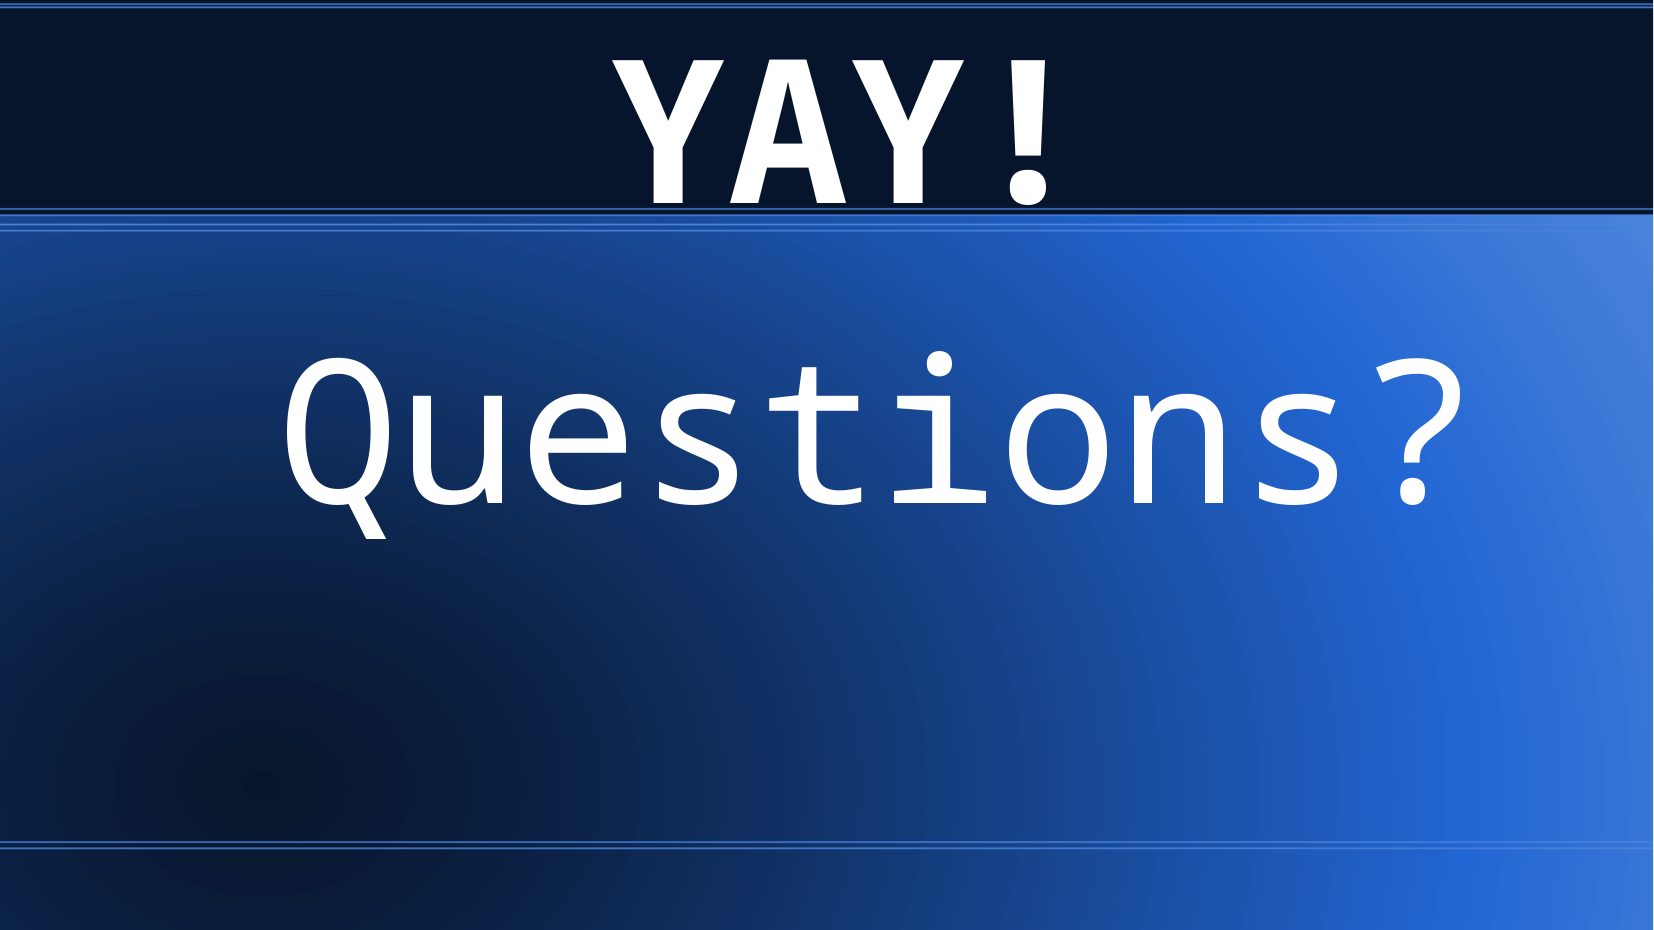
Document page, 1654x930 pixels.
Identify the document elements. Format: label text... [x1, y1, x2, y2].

picture [0, 0, 1654, 930]
title YAY! [137, 44, 1561, 208]
title Questions? [167, 344, 1591, 508]
